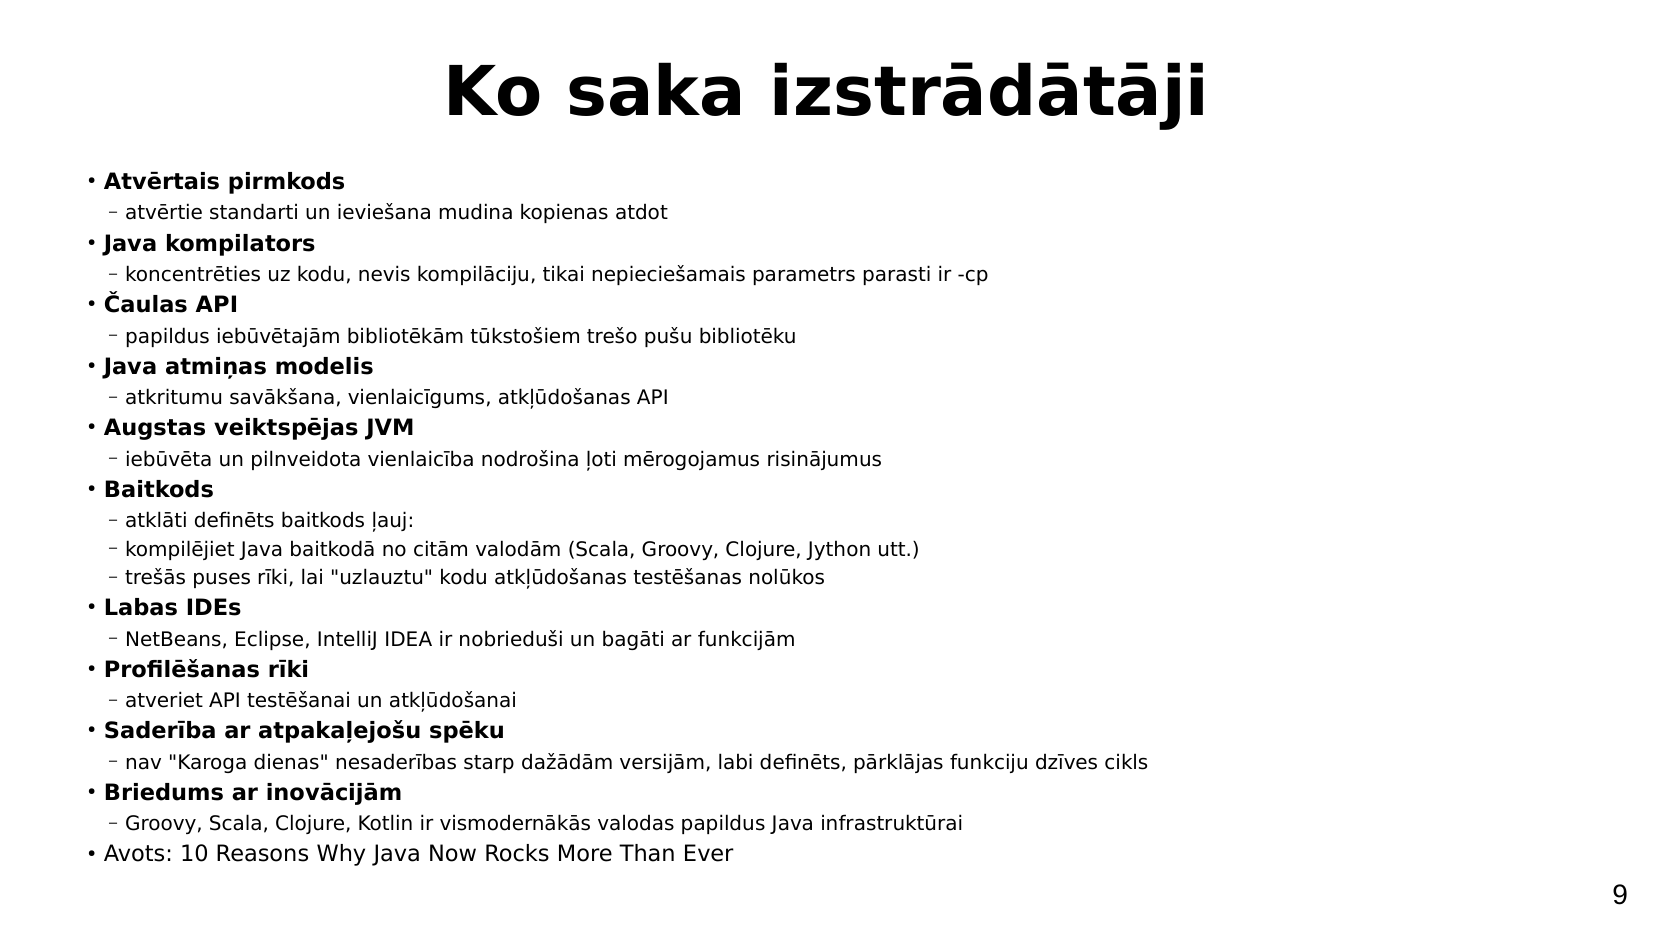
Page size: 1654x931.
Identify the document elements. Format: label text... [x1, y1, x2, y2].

list Atvērtais pirmkods atvērtie standarti un ieviešana mudina kopienas atdot Java kompilators koncentrēties uz kodu, nevis kompilāciju, tikai nepieciešamais parametrs parasti ir -cp Čaulas API papildus iebūvētajām bibliotēkām tūkstošiem trešo pušu bibliotēku Java atmiņas modelis atkritumu savākšana, vienlaicīgums, atkļūdošanas API Augstas veiktspējas JVM iebūvēta un pilnveidota vienlaicība nodrošina ļoti mērogojamus risinājumus Baitkods atklāti definēts baitkods ļauj: kompilējiet Java baitkodā no citām valodām (Scala, Groovy, Clojure, Jython utt.) trešās puses rīki, lai "uzlauztu" kodu atkļūdošanas testēšanas nolūkos Labas IDEs NetBeans, Eclipse, IntelliJ IDEA ir nobrieduši un bagāti ar funkcijām Profilēšanas rīki atveriet API testēšanai un atkļūdošanai Saderība ar atpakaļejošu spēku nav "Karoga dienas" nesaderības starp dažādām versijām, labi definēts, pārklājas funkciju dzīves cikls Briedums ar inovācijām Groovy, Scala, Clojure, Kotlin ir vismodernākās valodas papildus Java infrastruktūrai Avots: 10 Reasons Why Java Now Rocks More Than Ever [82, 168, 1538, 889]
title Ko saka izstrādātāji [82, 37, 1571, 147]
